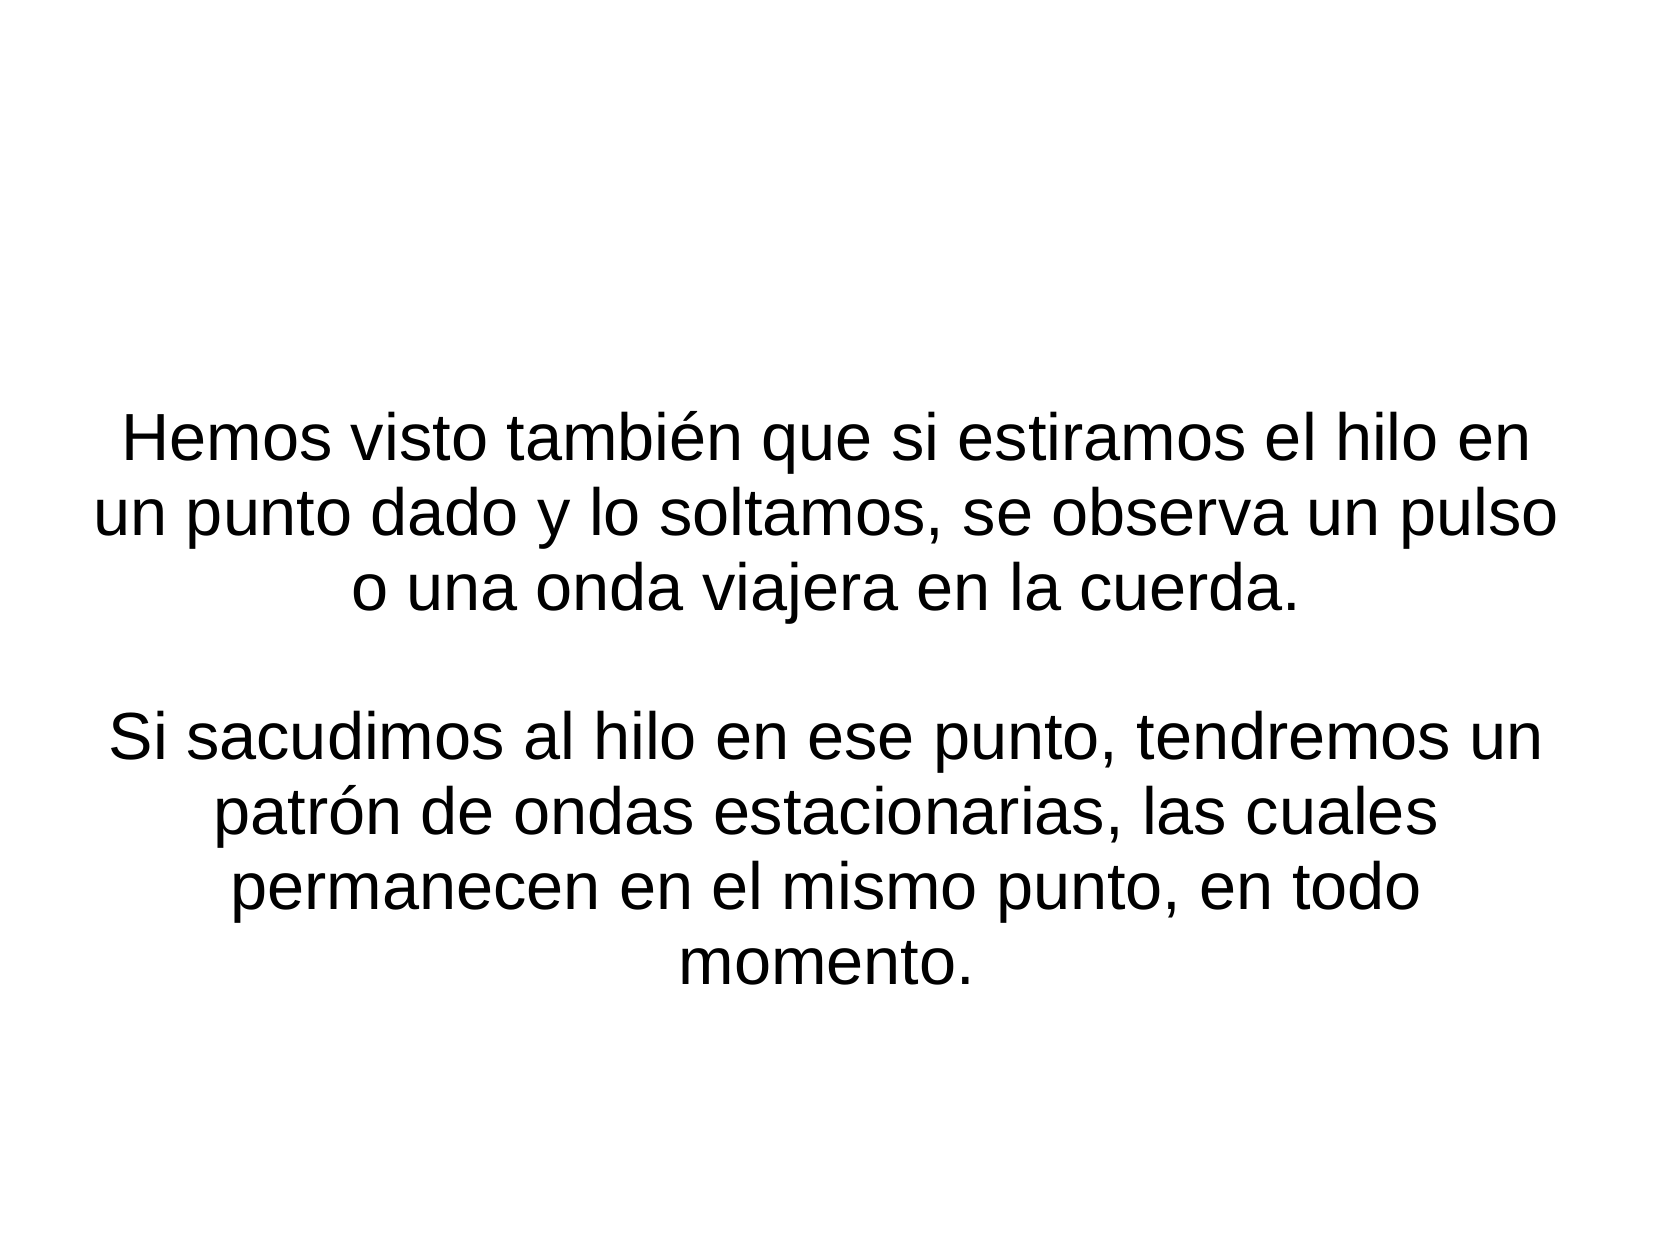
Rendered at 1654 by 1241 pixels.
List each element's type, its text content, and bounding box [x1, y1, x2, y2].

subtitle Hemos visto también que si estiramos el hilo en un punto dado y lo soltamos, se observa un pulso o una onda viajera en la cuerda. Si sacudimos al hilo en ese punto, tendremos un patrón de ondas estacionarias, las cuales permanecen en el mismo punto, en todo momento. [82, 297, 1571, 1102]
